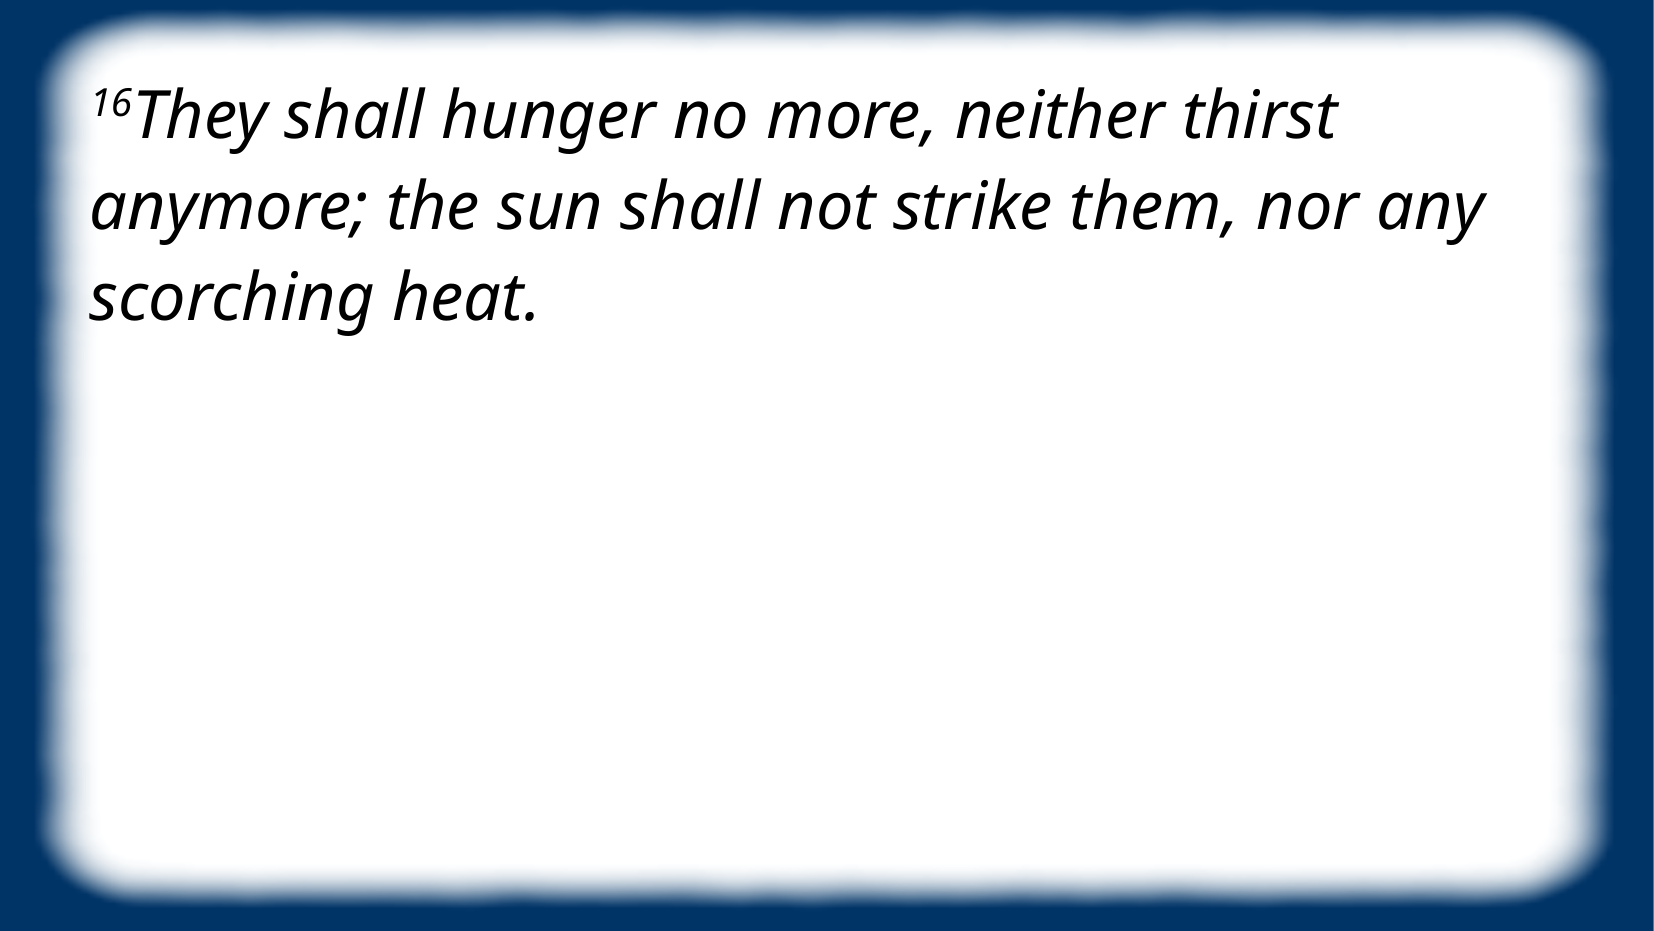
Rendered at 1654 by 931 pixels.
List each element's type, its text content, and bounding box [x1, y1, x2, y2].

text_box 16They shall hunger no more, neither thirst anymore; the sun shall not strike them, nor any scorching heat. [75, 60, 1561, 361]
picture [0, 0, 1654, 931]
